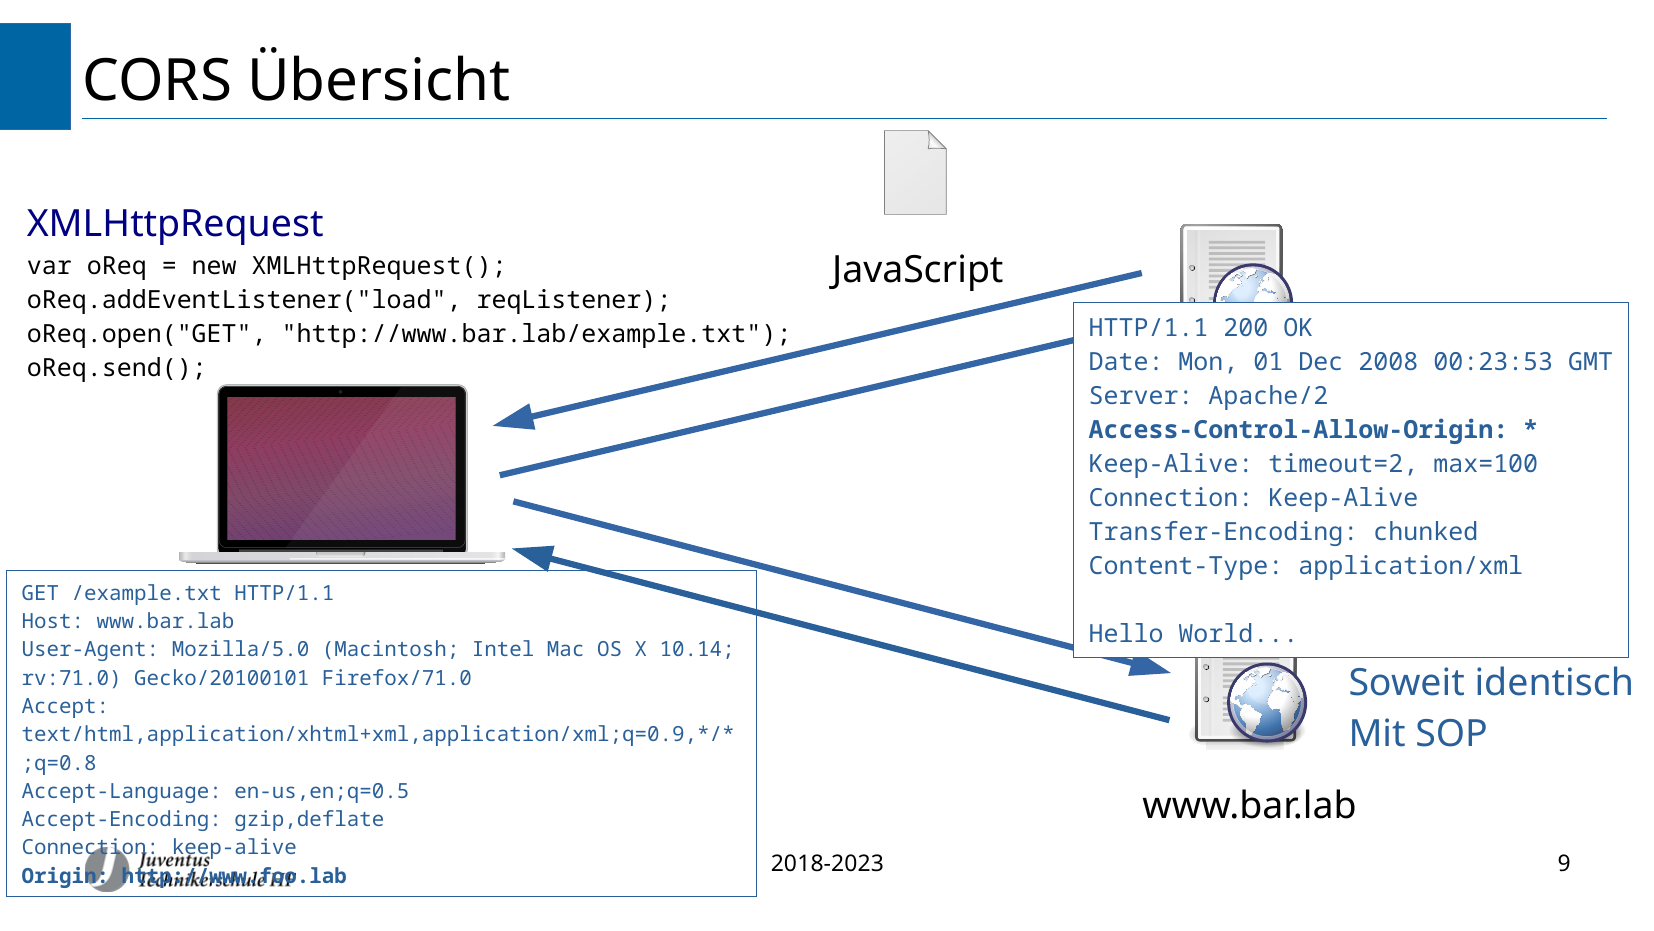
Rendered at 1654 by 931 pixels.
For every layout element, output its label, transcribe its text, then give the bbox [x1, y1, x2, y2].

text_box www.bar.lab [1127, 771, 1364, 832]
picture [1162, 214, 1301, 302]
title CORS Übersicht [82, 37, 1571, 119]
picture [1176, 658, 1315, 752]
picture [178, 383, 506, 569]
picture [85, 868, 296, 892]
picture [868, 125, 962, 220]
text_box HTTP/1.1 200 OK Date: Mon, 01 Dec 2008 00:23:53 GMT Server: Apache/2 Access-Control-Allow-Origin: * Keep-Alive: timeout=2, max=100 Connection: Keep-Alive Transfer-Encoding: chunked Content-Type: application/xml Hello World... [1073, 302, 1629, 600]
text_box Soweit identisch Mit SOP [1333, 647, 1635, 753]
text_box XMLHttpRequest var oReq = new XMLHttpRequest(); oReq.addEventListener("load", reqListener); oReq.open("GET", "http://www.bar.lab/example.txt"); oReq.send(); [12, 189, 807, 363]
text_box JavaScript [817, 235, 1013, 296]
text_box GET /example.txt HTTP/1.1 Host: www.bar.lab User-Agent: Mozilla/5.0 (Macintosh; Intel Mac OS X 10.14; rv:71.0) Gecko/20100101 Firefox/71.0 Accept: text/html,application/xhtml+xml,application/xml;q=0.9,*/*;q=0.8 Accept-Language: en-us,en;q=0.5 Accept-Encoding: gzip,deflate Connection: keep-alive Origin: http://www.foo.lab [6, 570, 757, 868]
